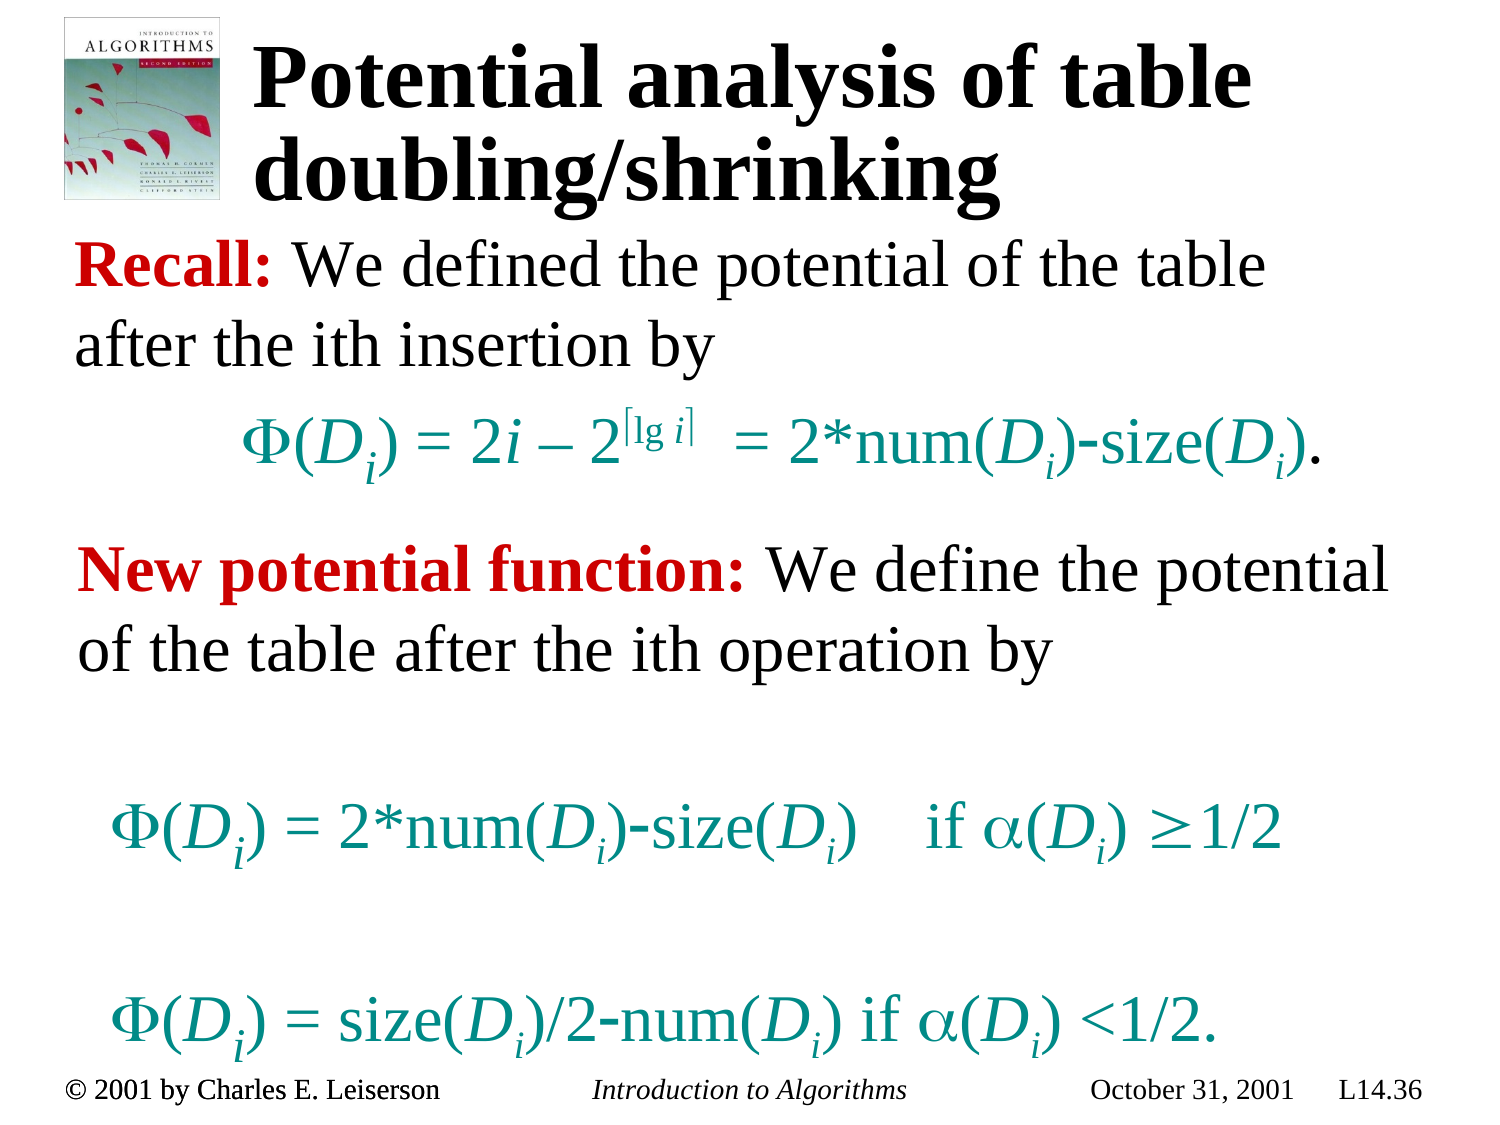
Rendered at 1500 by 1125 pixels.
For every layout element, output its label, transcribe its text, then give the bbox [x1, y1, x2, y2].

picture [64, 17, 220, 200]
text_box New potential function: We define the potential of the table after the ith operation by (Di) = 2*num(Di)size(Di) if (Di) 1/2 (Di) = size(Di)/2num(Di) if (Di) <1/2. [62, 517, 1450, 1125]
text_box Recall: We defined the potential of the table after the ith insertion by (Di) = 2i – 2lg i= 2*num(Di)size(Di). [59, 212, 1363, 502]
title Potential analysis of table doubling/shrinking [237, 24, 1475, 213]
